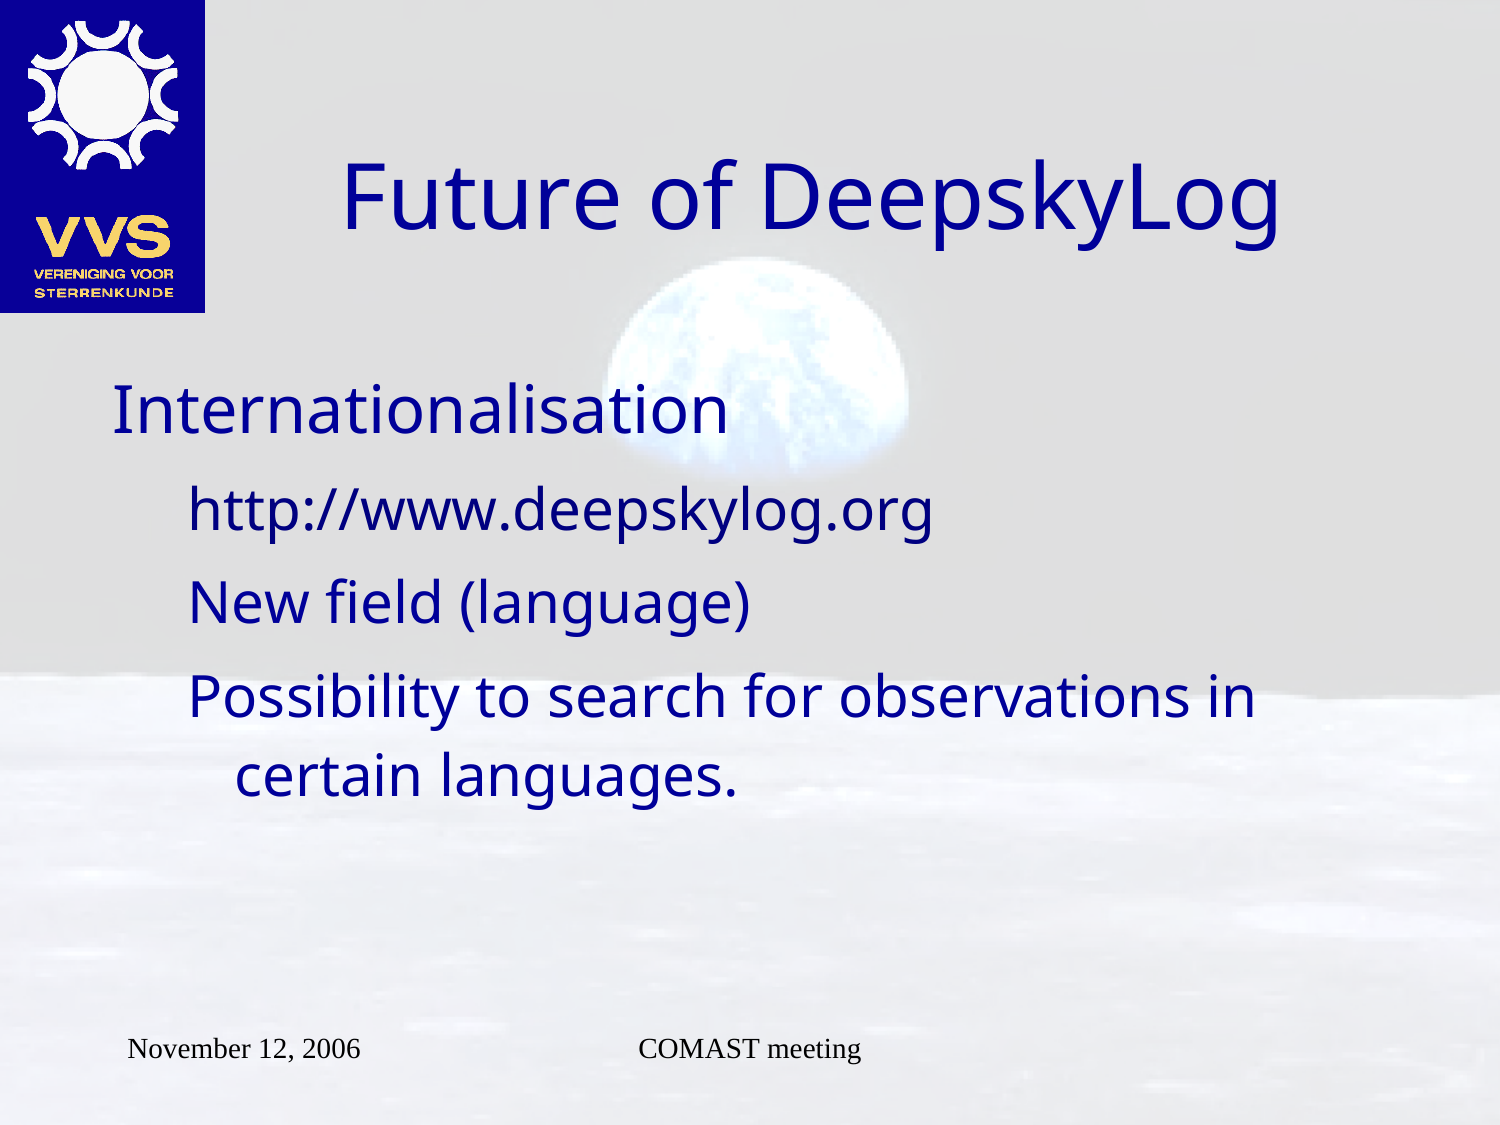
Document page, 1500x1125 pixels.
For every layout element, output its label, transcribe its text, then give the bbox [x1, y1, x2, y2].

title Future of DeepskyLog [237, 76, 1388, 312]
picture [0, 0, 205, 313]
list Internationalisation http://www.deepskylog.org New field (language) Possibility to search for observations in certain languages. [112, 362, 1388, 1001]
